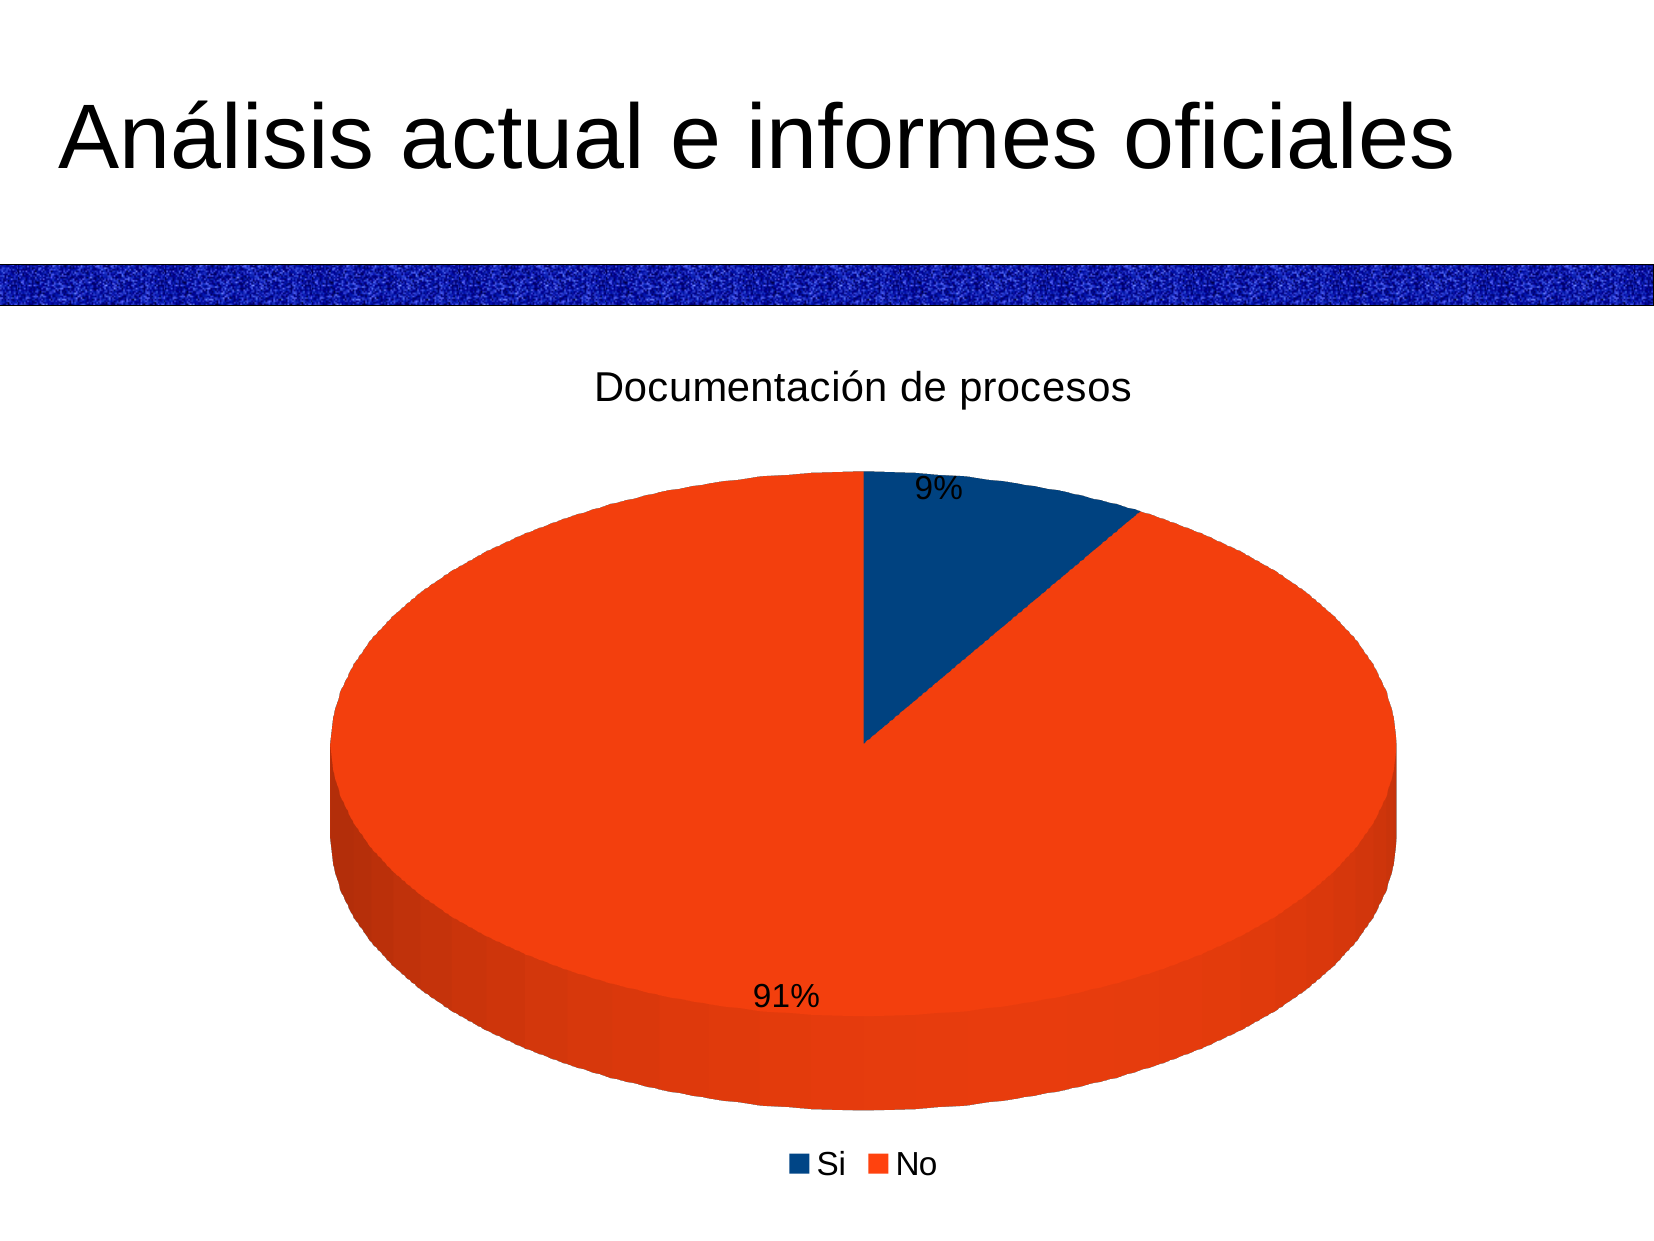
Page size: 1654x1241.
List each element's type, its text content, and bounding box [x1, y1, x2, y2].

picture [0, 265, 1653, 305]
title Análisis actual e informes oficiales [58, 21, 1595, 253]
chart [152, 325, 1576, 1189]
